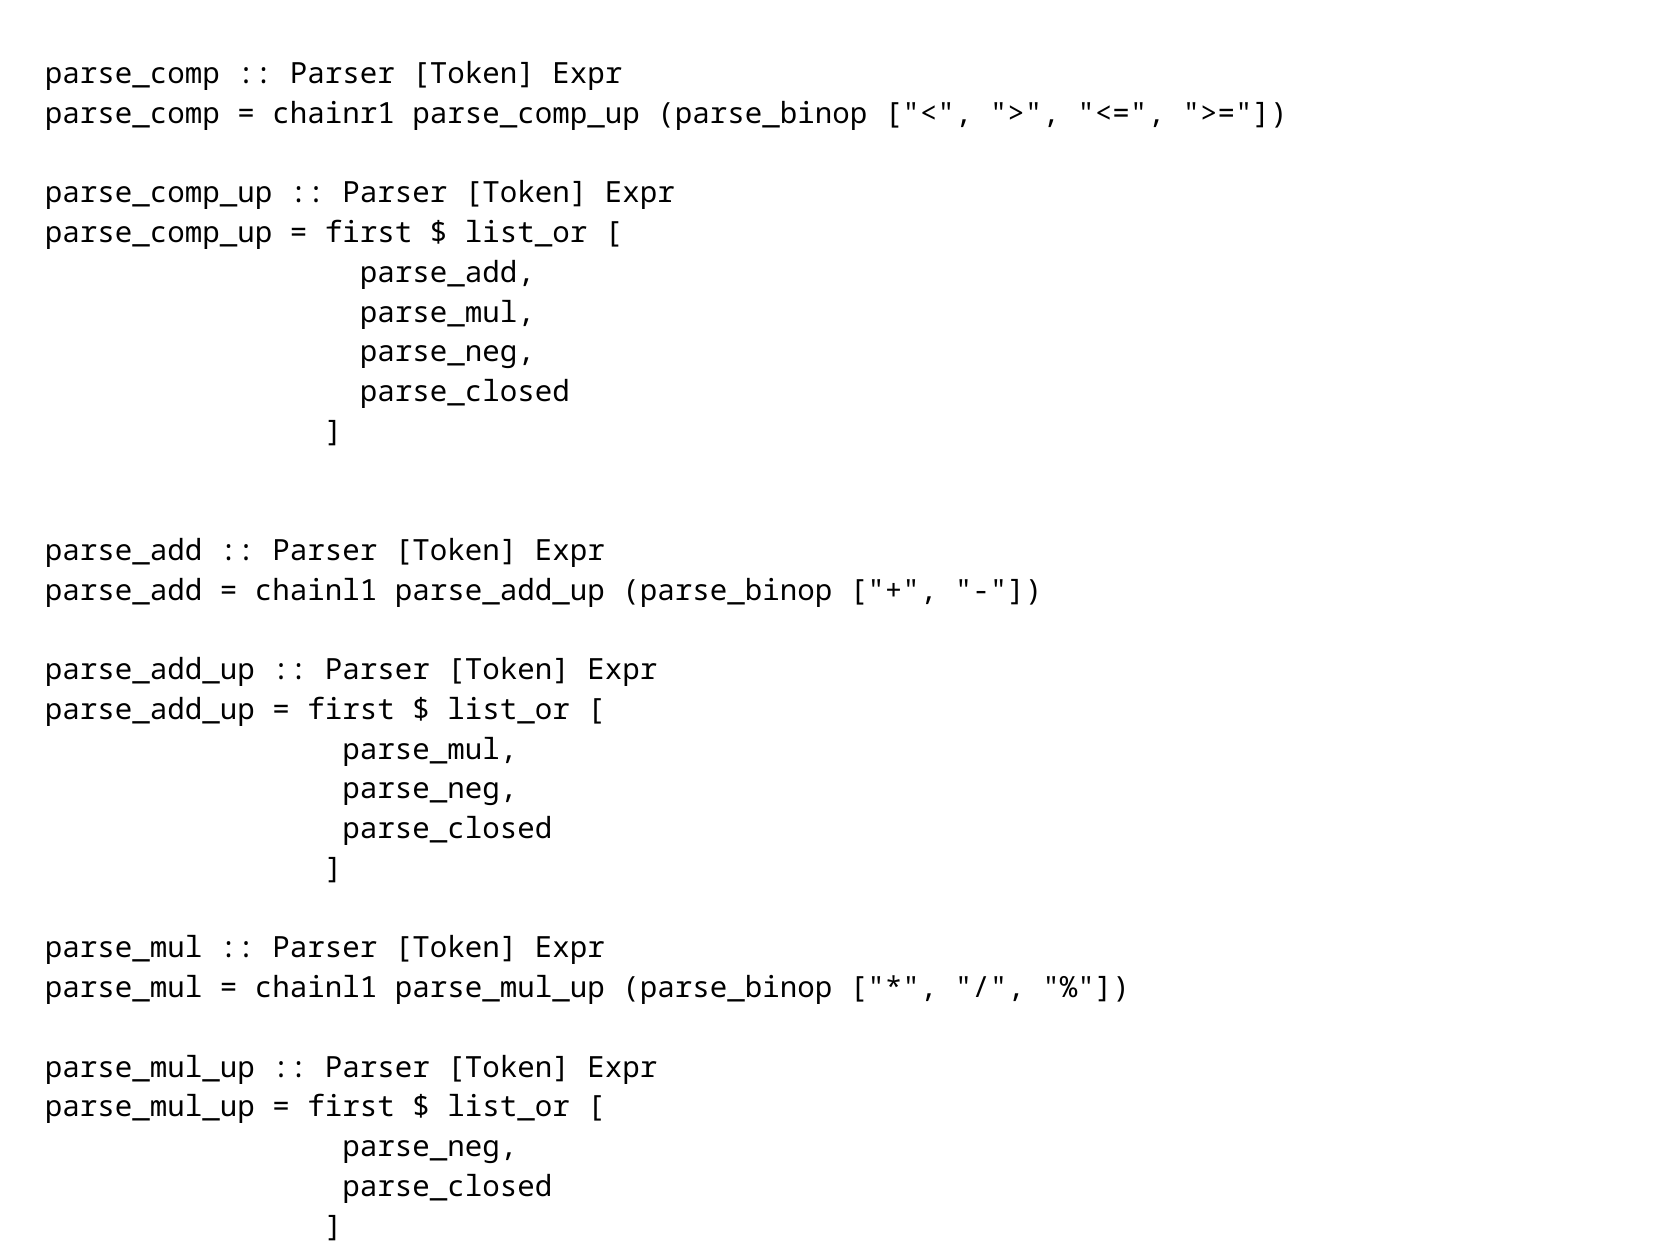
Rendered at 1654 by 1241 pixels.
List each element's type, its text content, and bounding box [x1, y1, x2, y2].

text_box parse_comp :: Parser [Token] Expr parse_comp = chainr1 parse_comp_up (parse_binop ["<", ">", "<=", ">="]) parse_comp_up :: Parser [Token] Expr parse_comp_up = first $ list_or [ parse_add, parse_mul, parse_neg, parse_closed ] parse_add :: Parser [Token] Expr parse_add = chainl1 parse_add_up (parse_binop ["+", "-"]) parse_add_up :: Parser [Token] Expr parse_add_up = first $ list_or [ parse_mul, parse_neg, parse_closed ] parse_mul :: Parser [Token] Expr parse_mul = chainl1 parse_mul_up (parse_binop ["*", "/", "%"]) parse_mul_up :: Parser [Token] Expr parse_mul_up = first $ list_or [ parse_neg, parse_closed ] parse_neg :: Parser [Token] Expr parse_neg = [ foldr E_UnOp e (map (const "-") ops) | ops <- many1 (element $ T_Op "-"), e <- parse_neg_up ] parse_neg_up :: Parser [Token] Expr parse_neg_up = first $ list_or [ parse_closed ] [30, 45, 1591, 1212]
